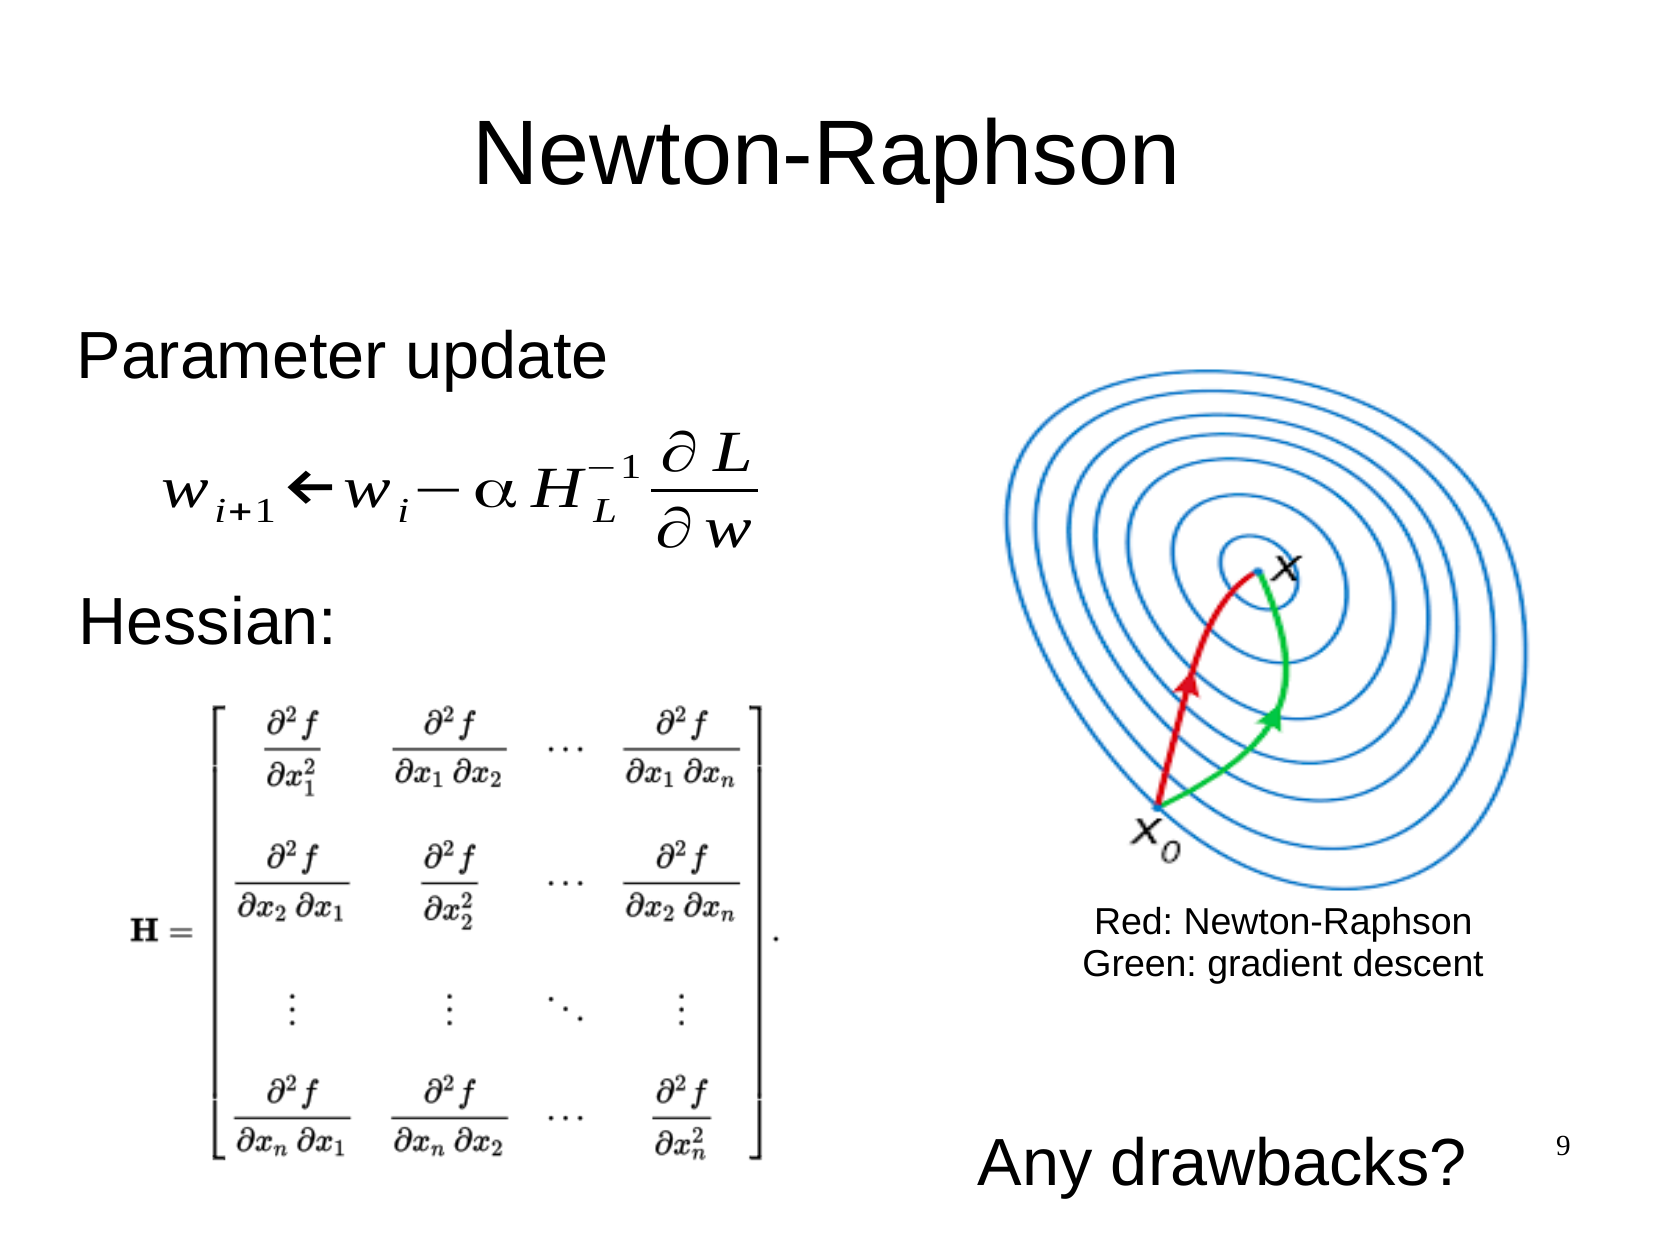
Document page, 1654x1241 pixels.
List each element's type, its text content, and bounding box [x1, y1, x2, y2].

text_box Parameter update [45, 304, 641, 407]
text_box [698, 321, 915, 486]
text_box Any drawbacks? [885, 1125, 1561, 1201]
title Newton-Raphson [82, 49, 1571, 257]
chart [143, 420, 781, 560]
text_box Red: Newton-Raphson Green: gradient descent [1035, 900, 1532, 985]
picture [130, 701, 781, 1165]
picture [993, 359, 1546, 901]
text_box Hessian: [0, 570, 506, 673]
